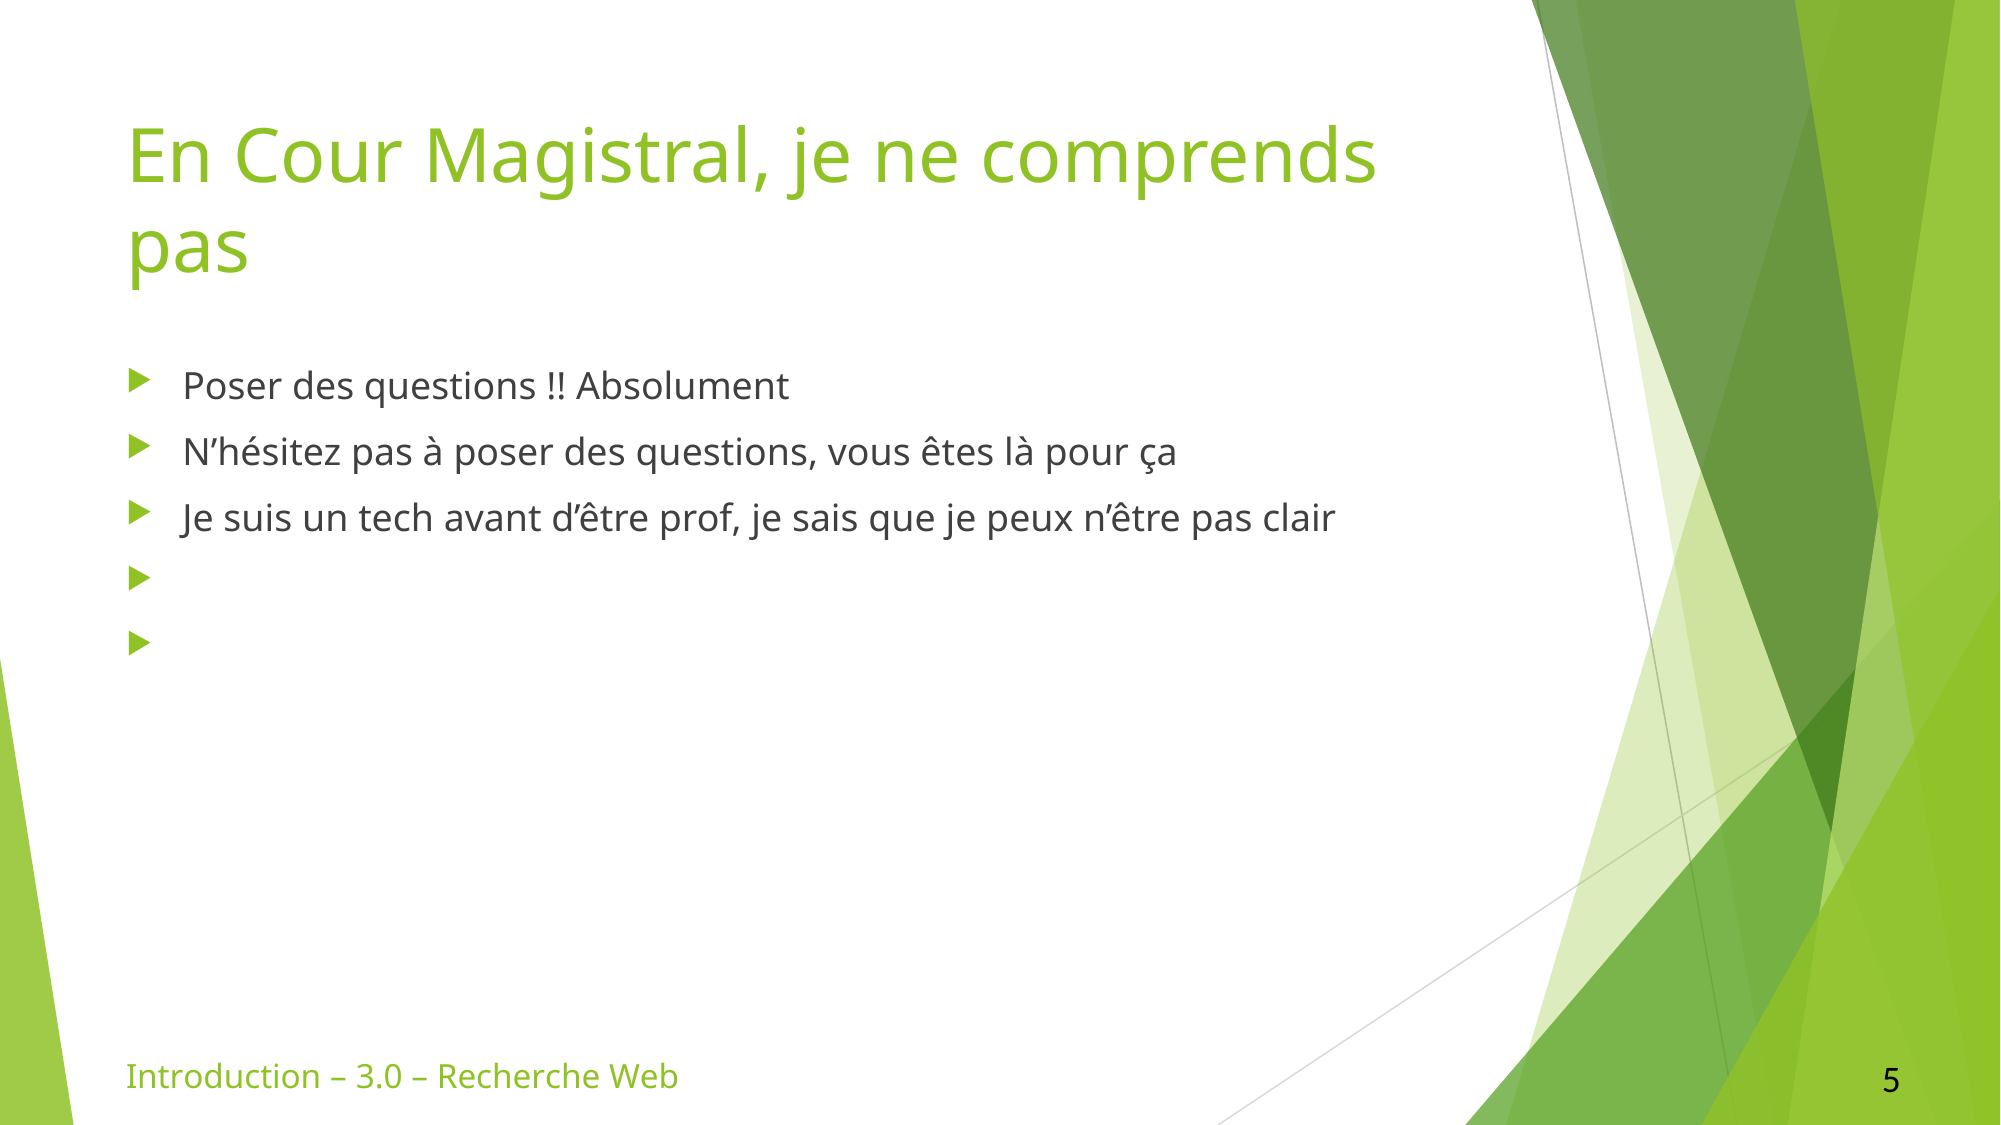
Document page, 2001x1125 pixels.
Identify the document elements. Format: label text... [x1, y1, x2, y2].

title En Cour Magistral, je ne comprends pas [111, 99, 1522, 317]
list Poser des questions !! Absolument N’hésitez pas à poser des questions, vous êtes là pour ça Je suis un tech avant d’être prof, je sais que je peux n’être pas clair [111, 354, 1522, 992]
text_box Introduction – 3.0 – Recherche Web [111, 1047, 1094, 1109]
text_box [1866, 1047, 1979, 1108]
